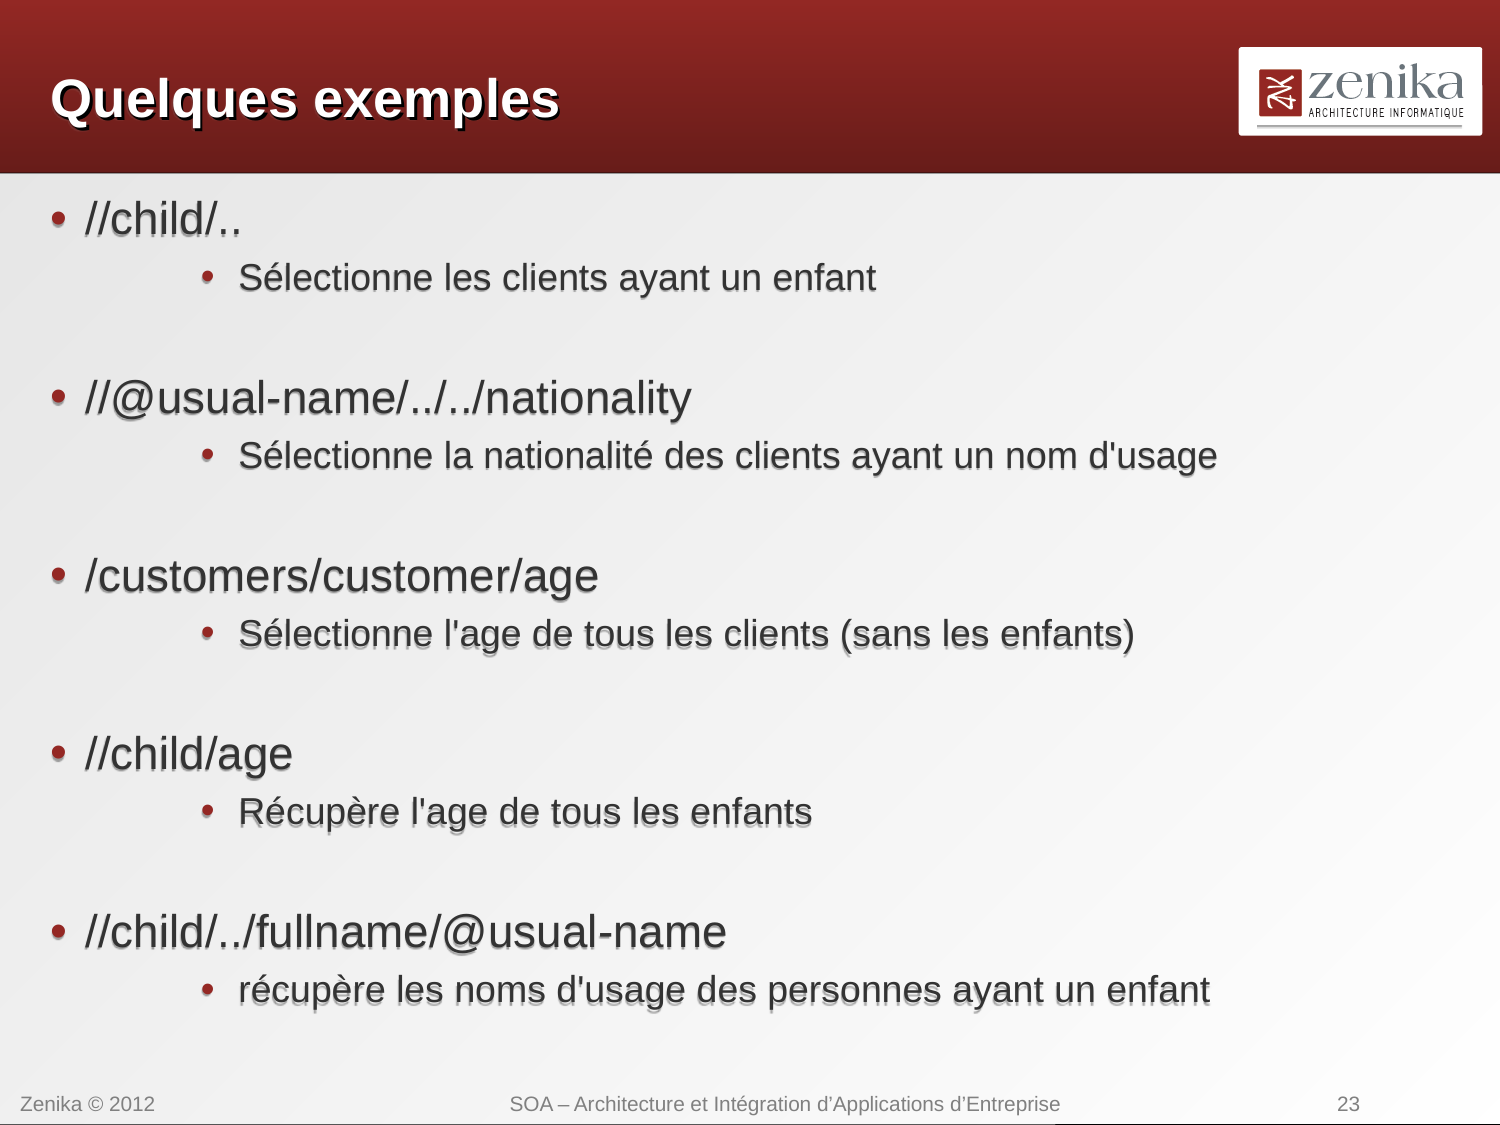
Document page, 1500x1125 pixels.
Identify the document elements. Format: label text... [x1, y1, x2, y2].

list //child/.. Sélectionne les clients ayant un enfant //@usual-name/../../nationality Sélectionne la nationalité des clients ayant un nom d'usage /customers/customer/age Sélectionne l'age de tous les clients (sans les enfants) //child/age Récupère l'age de tous les enfants //child/../fullname/@usual-name récupère les noms d'usage des personnes ayant un enfant [50, 190, 1435, 1068]
title Quelques exemples [50, 15, 1206, 180]
